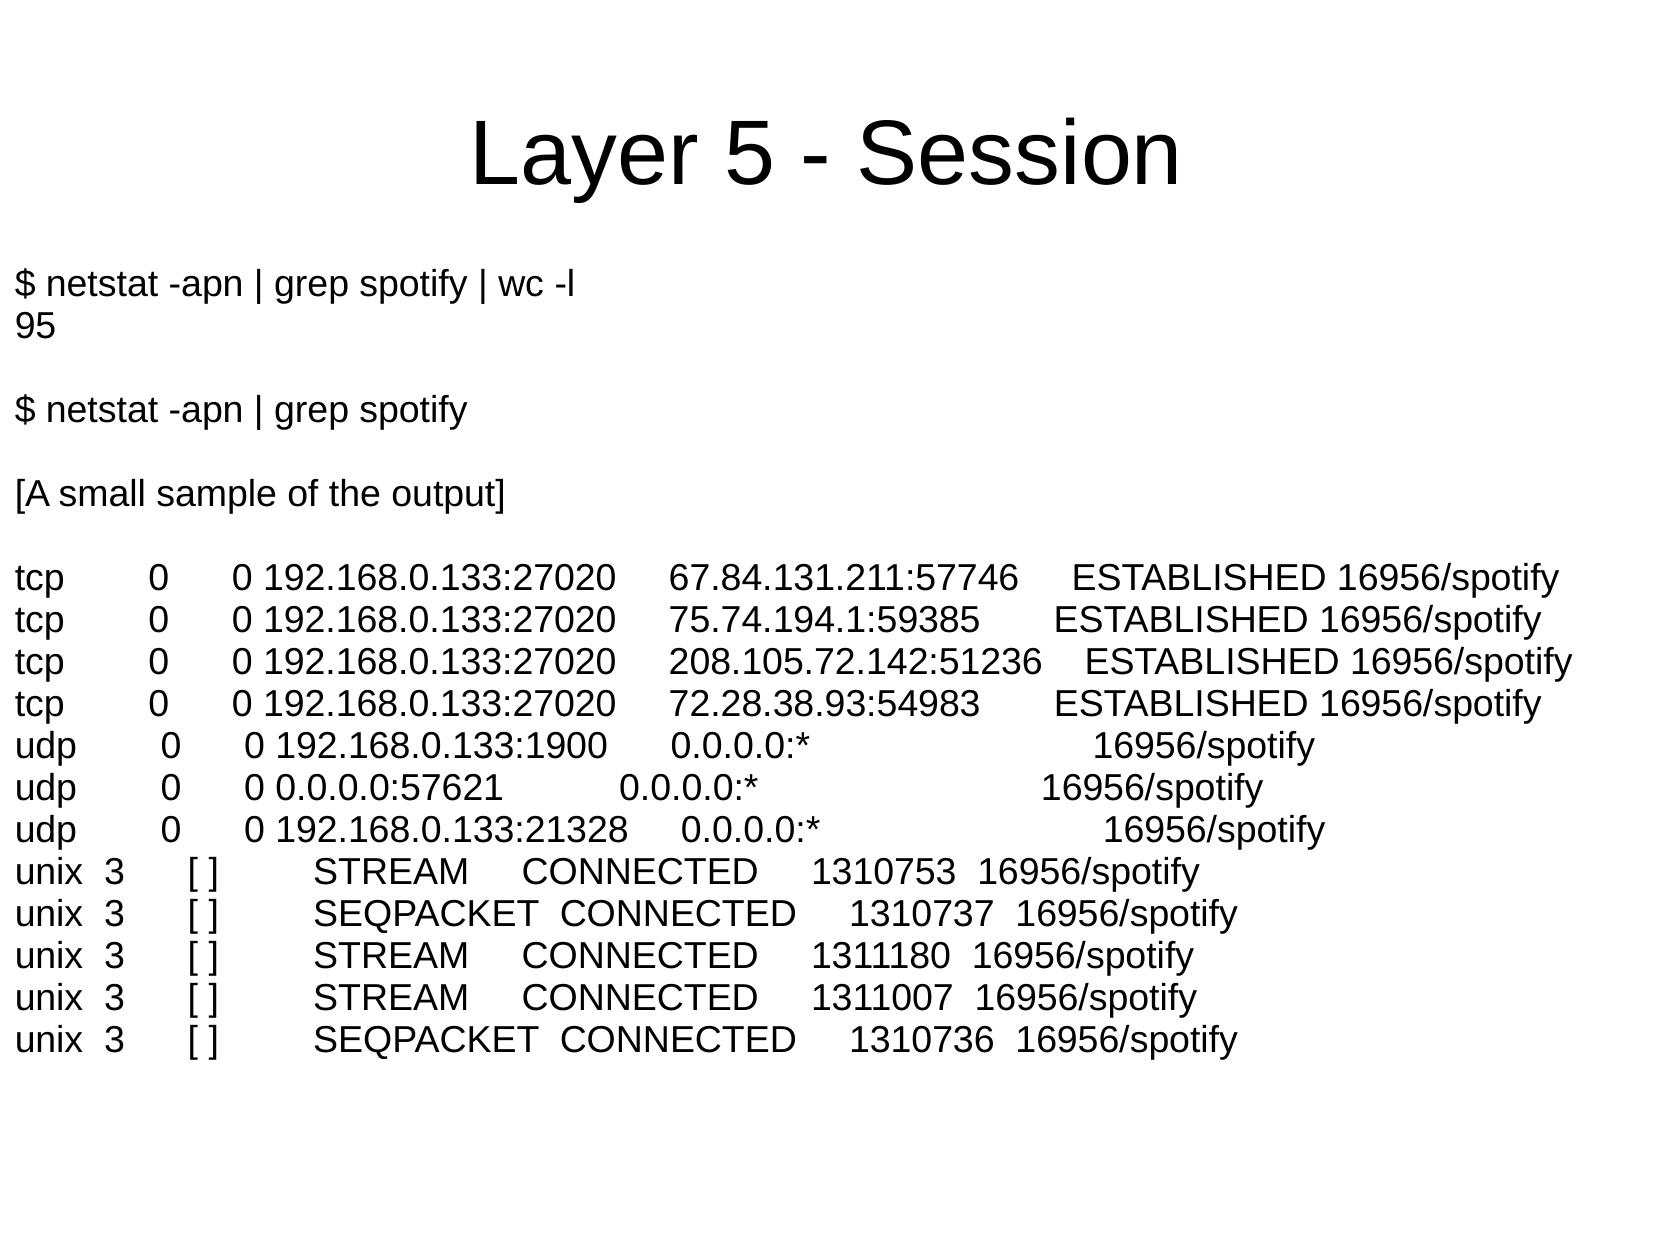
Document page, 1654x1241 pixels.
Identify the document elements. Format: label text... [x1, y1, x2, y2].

title Layer 5 - Session [82, 49, 1571, 255]
text_box $ netstat -apn | grep spotify | wc -l 95 $ netstat -apn | grep spotify [A small sample of the output] tcp 0 0 192.168.0.133:27020 67.84.131.211:57746 ESTABLISHED 16956/spotify tcp 0 0 192.168.0.133:27020 75.74.194.1:59385 ESTABLISHED 16956/spotify tcp 0 0 192.168.0.133:27020 208.105.72.142:51236 ESTABLISHED 16956/spotify tcp 0 0 192.168.0.133:27020 72.28.38.93:54983 ESTABLISHED 16956/spotify udp 0 0 192.168.0.133:1900 0.0.0.0:* 16956/spotify udp 0 0 0.0.0.0:57621 0.0.0.0:* 16956/spotify udp 0 0 192.168.0.133:21328 0.0.0.0:* 16956/spotify unix 3 [ ] STREAM CONNECTED 1310753 16956/spotify unix 3 [ ] SEQPACKET CONNECTED 1310737 16956/spotify unix 3 [ ] STREAM CONNECTED 1311180 16956/spotify unix 3 [ ] STREAM CONNECTED 1311007 16956/spotify unix 3 [ ] SEQPACKET CONNECTED 1310736 16956/spotify [0, 255, 1654, 1068]
